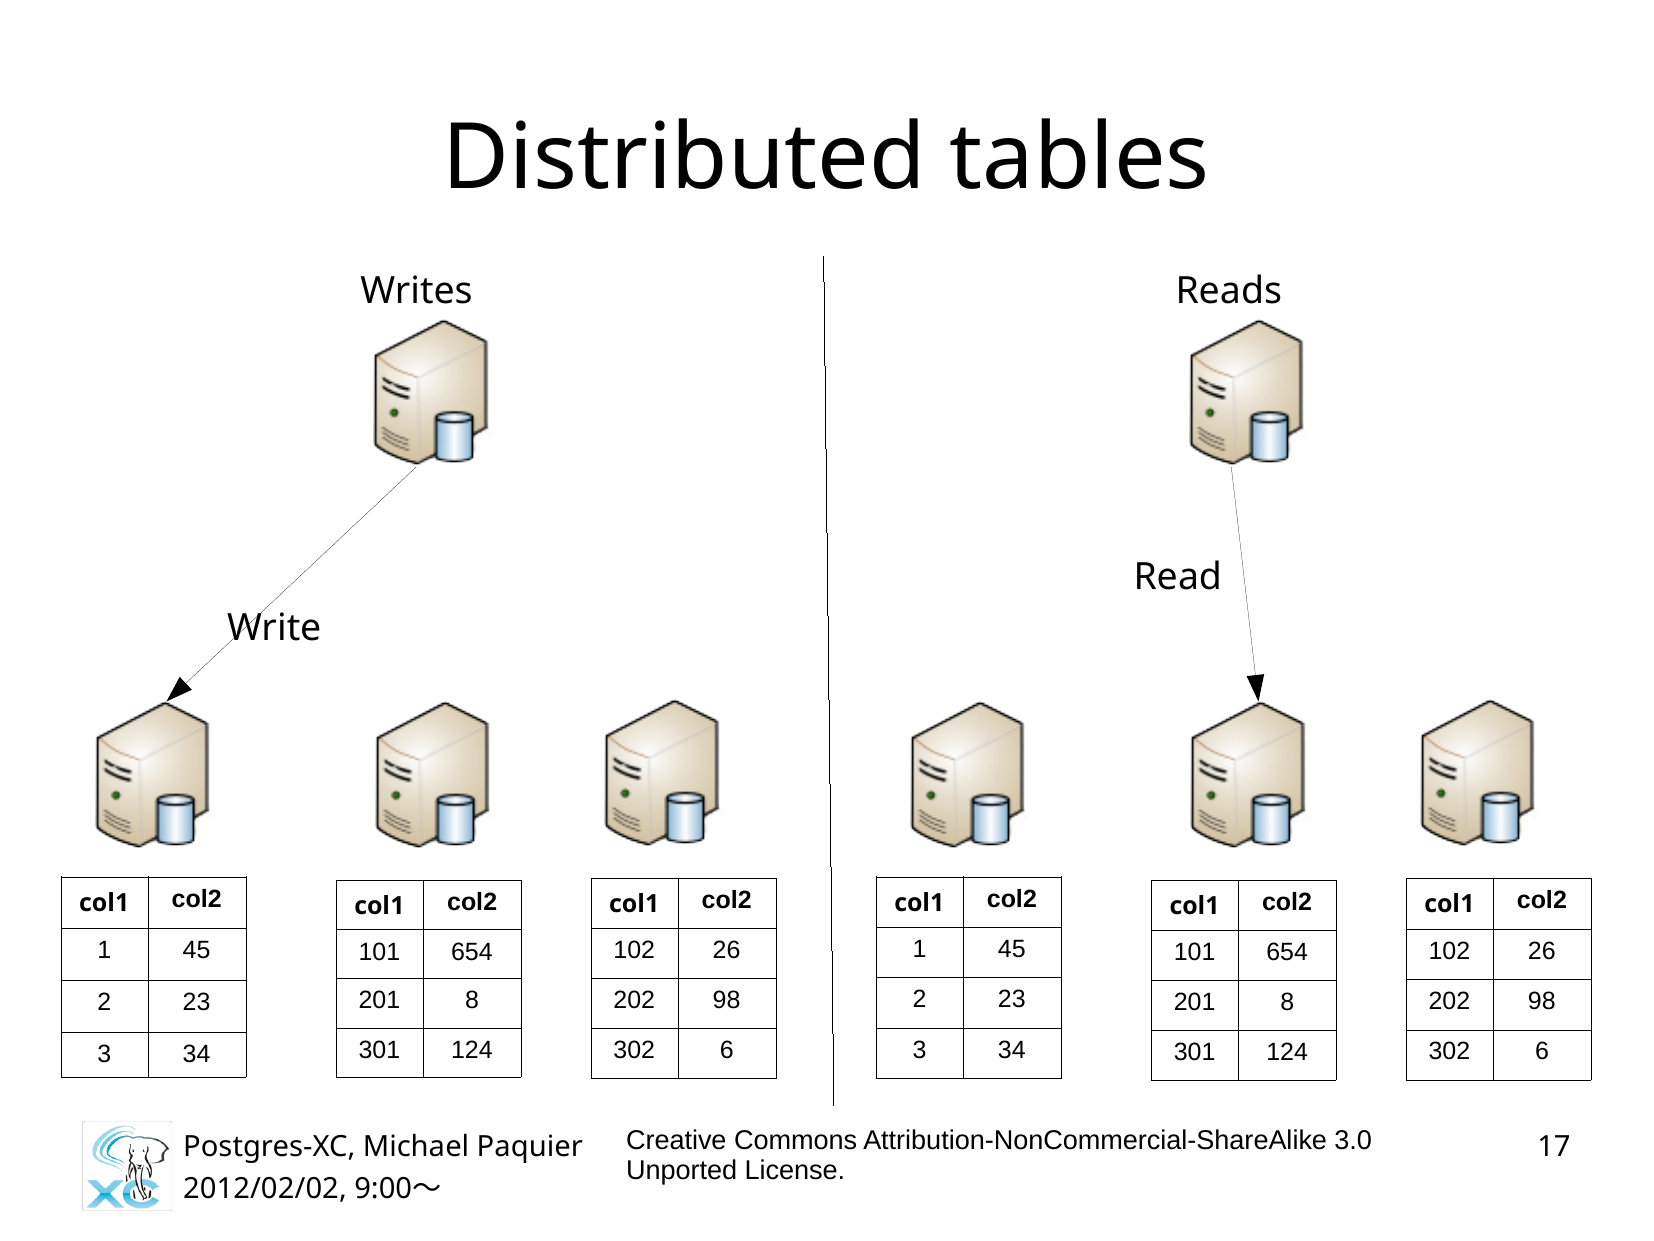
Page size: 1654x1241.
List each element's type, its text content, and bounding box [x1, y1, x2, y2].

table_cell 201 [1152, 981, 1238, 1030]
picture [1420, 699, 1539, 848]
table_cell 3 [62, 1033, 148, 1077]
table_cell 654 [1239, 931, 1336, 980]
picture [604, 699, 724, 848]
table_header col1 [337, 881, 423, 929]
table_cell 124 [1239, 1031, 1336, 1080]
picture [95, 701, 214, 850]
table_cell 6 [1494, 1031, 1591, 1080]
table_cell 301 [337, 1029, 423, 1077]
table_header col1 [592, 879, 678, 928]
table_cell 2 [62, 981, 148, 1032]
table_header col1 [1407, 879, 1493, 929]
table_cell 8 [424, 979, 521, 1028]
picture [1189, 319, 1308, 468]
table_cell 202 [1407, 980, 1493, 1030]
picture [82, 1121, 172, 1211]
table_cell 2 [877, 978, 963, 1028]
table_cell 302 [592, 1029, 678, 1078]
table_cell 301 [1152, 1031, 1238, 1080]
table_cell 101 [1152, 931, 1238, 980]
table_cell 201 [337, 979, 423, 1028]
table_cell 102 [592, 929, 678, 978]
table_cell 23 [964, 978, 1061, 1028]
table_cell 1 [62, 929, 148, 980]
table_header col2 [424, 881, 521, 929]
table_cell 98 [679, 979, 776, 1028]
table_cell 26 [1494, 930, 1591, 979]
table_cell 124 [424, 1029, 521, 1077]
picture [373, 319, 493, 468]
table_cell 45 [149, 929, 246, 980]
table_cell 98 [1494, 980, 1591, 1030]
table_header col2 [679, 879, 776, 928]
table_cell 101 [337, 930, 423, 978]
table_cell 654 [424, 930, 521, 978]
table_cell 34 [149, 1033, 246, 1077]
table_header col1 [62, 878, 148, 928]
table_cell 34 [964, 1029, 1061, 1078]
title Distributed tables [82, 49, 1571, 257]
text_box Write [212, 593, 342, 654]
table_header col2 [1494, 879, 1591, 929]
picture [1190, 701, 1310, 850]
table_cell 202 [592, 979, 678, 1028]
text_box Reads [1160, 256, 1303, 317]
table_header col2 [964, 878, 1061, 927]
table_cell 6 [679, 1029, 776, 1078]
table_cell 26 [679, 929, 776, 978]
table_cell 1 [877, 928, 963, 977]
picture [910, 701, 1029, 850]
text_box Read [1118, 542, 1242, 603]
table_header col2 [1239, 881, 1336, 930]
table_cell 23 [149, 981, 246, 1032]
table_cell 45 [964, 928, 1061, 977]
text_box Writes [345, 256, 495, 317]
table_header col2 [149, 878, 246, 928]
table_header col1 [877, 878, 963, 927]
picture [375, 701, 494, 850]
table_cell 8 [1239, 981, 1336, 1030]
table_cell 3 [877, 1029, 963, 1078]
table_cell 302 [1407, 1031, 1493, 1080]
table_cell 102 [1407, 930, 1493, 979]
table_header col1 [1152, 881, 1238, 930]
